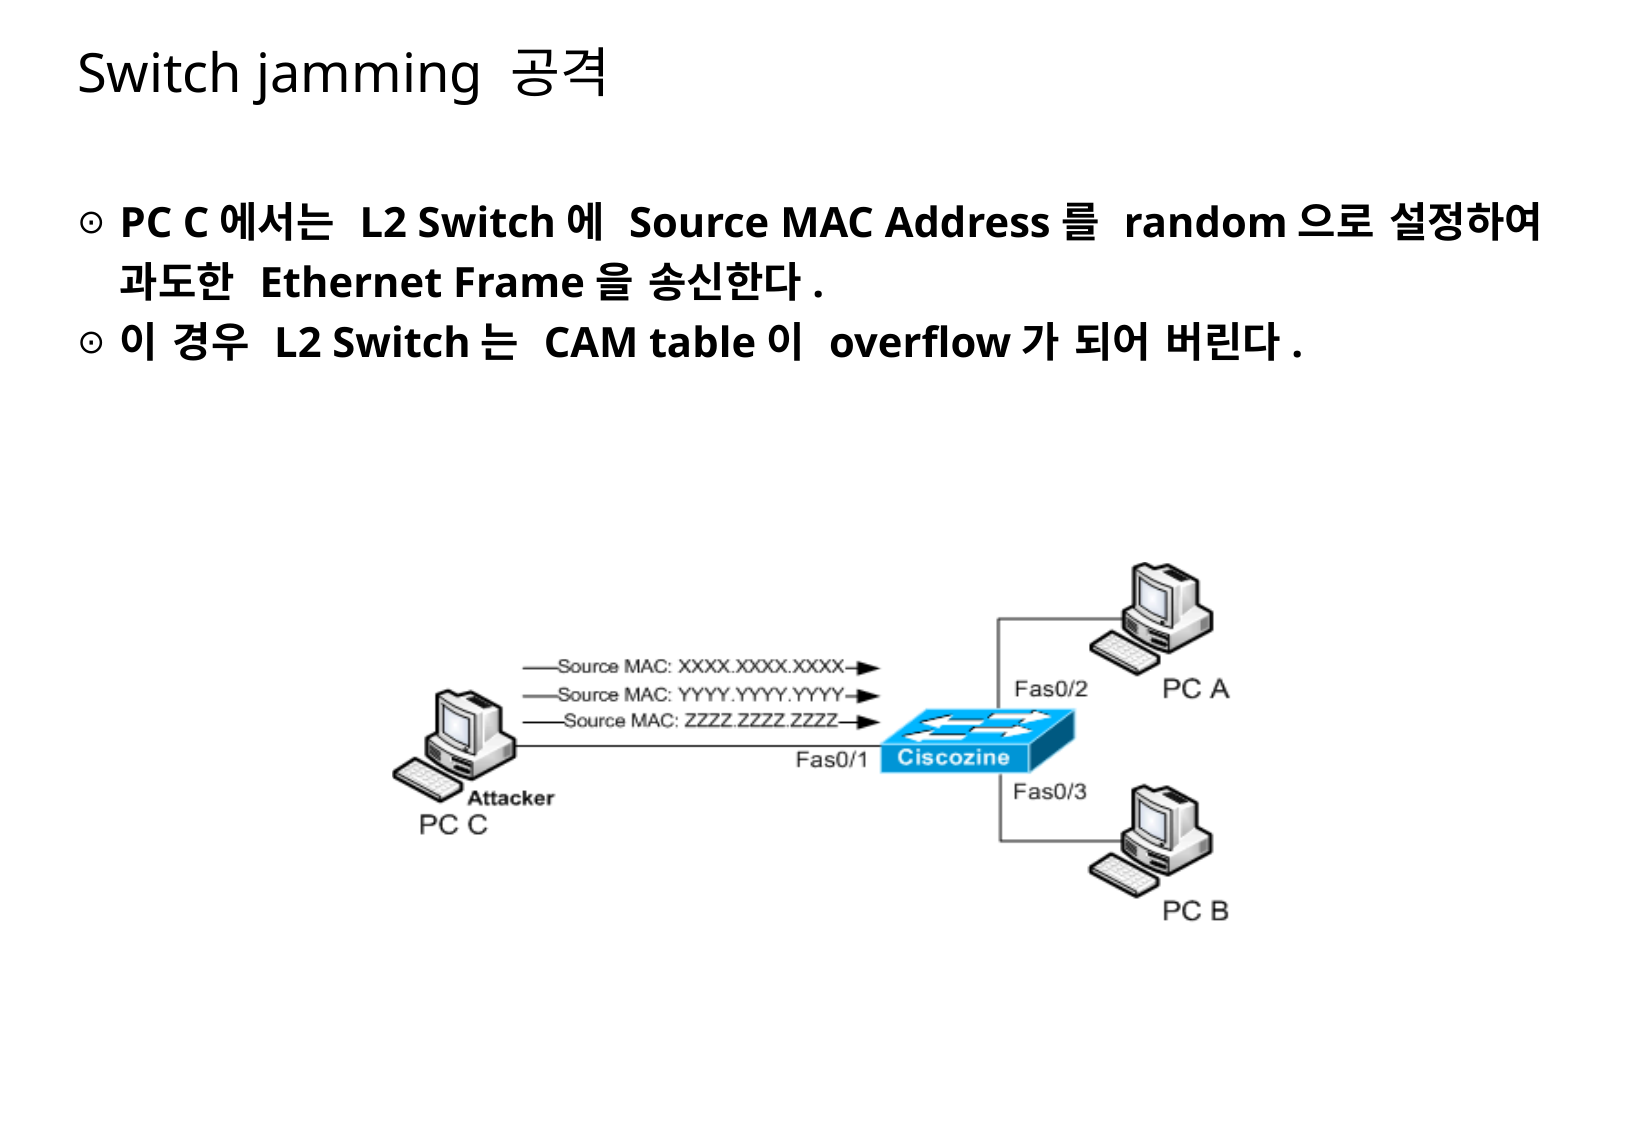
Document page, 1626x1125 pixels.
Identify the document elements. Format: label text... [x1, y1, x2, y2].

text_box PC C에서는 L2 Switch에 Source MAC Address를 random으로 설정하여 과도한 Ethernet Frame을 송신한다. 이 경우 L2 Switch는 CAM table이 overflow가 되어 버린다. [62, 178, 1563, 415]
picture [392, 562, 1232, 929]
text_box Switch jamming 공격 [62, 30, 1526, 131]
